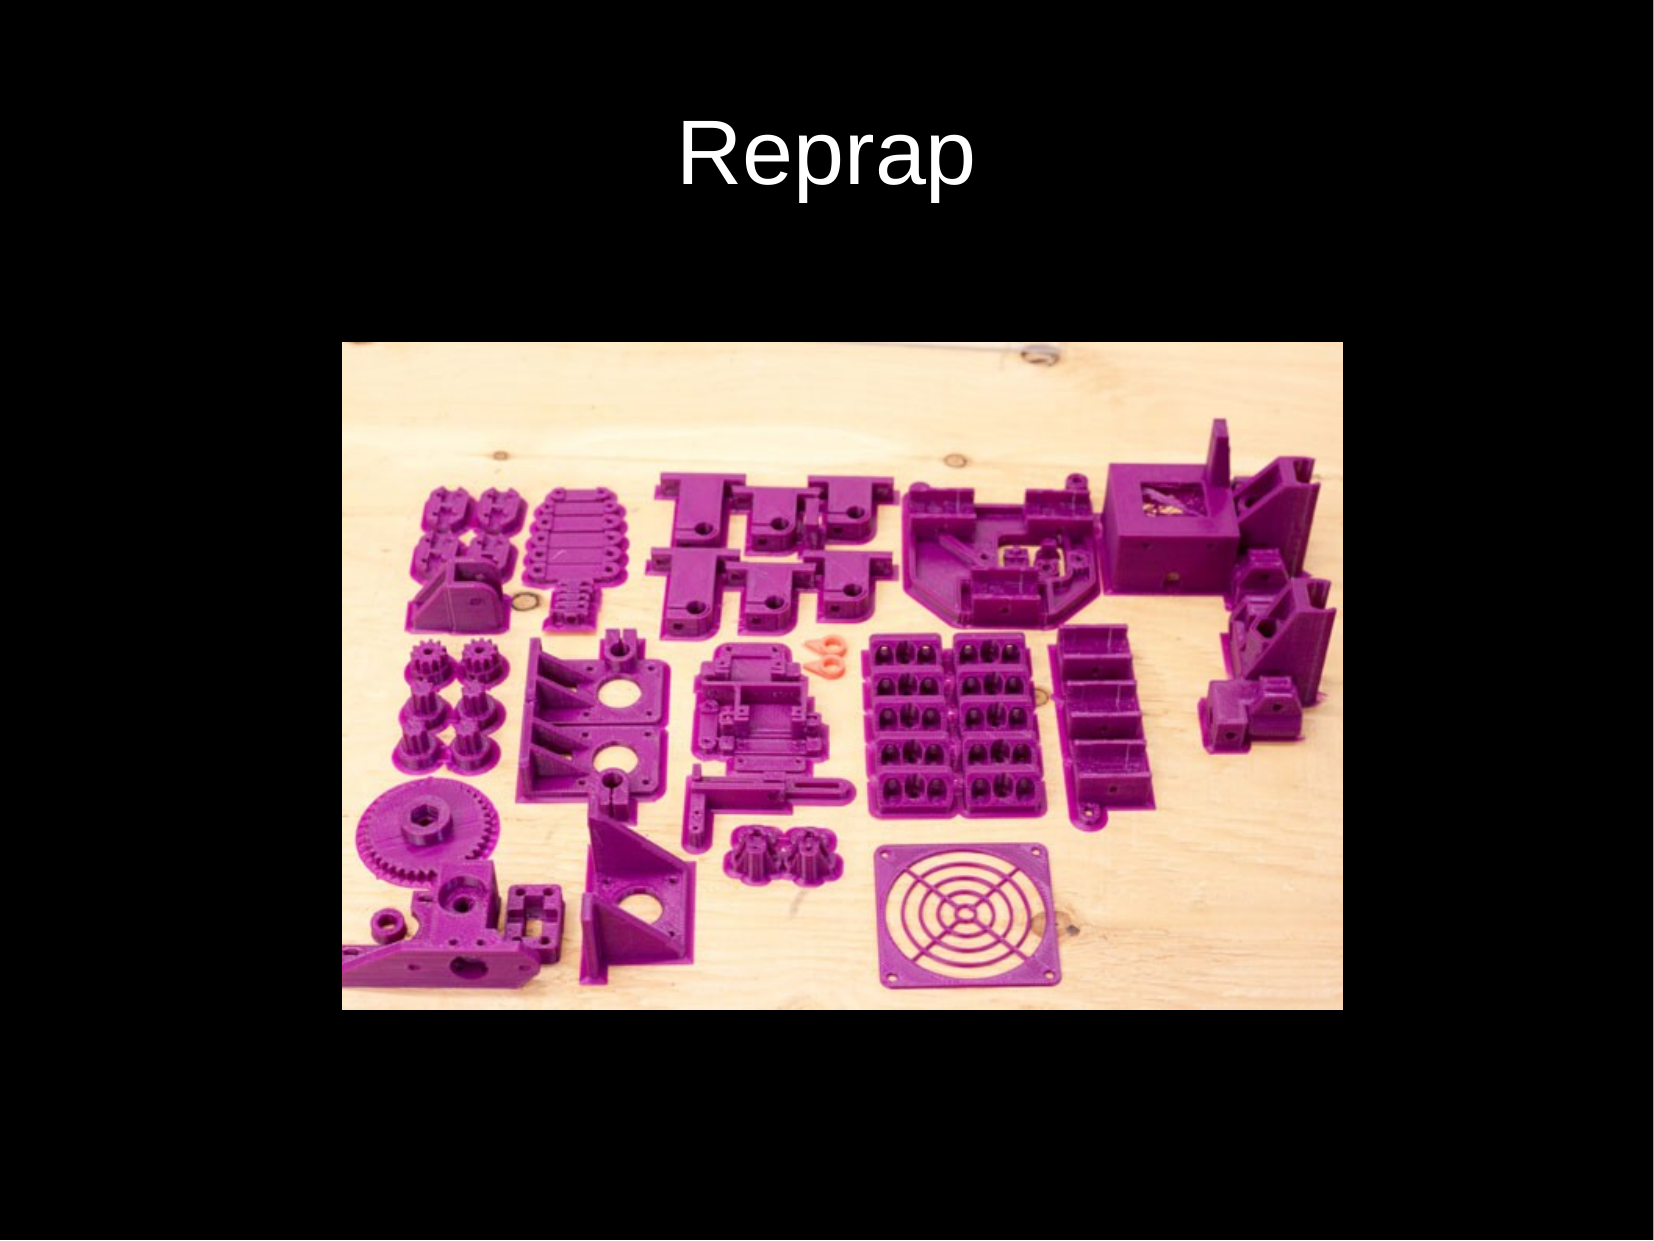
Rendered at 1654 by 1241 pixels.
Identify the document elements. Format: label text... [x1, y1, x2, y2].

picture [342, 342, 1343, 1010]
title Reprap [82, 49, 1571, 257]
